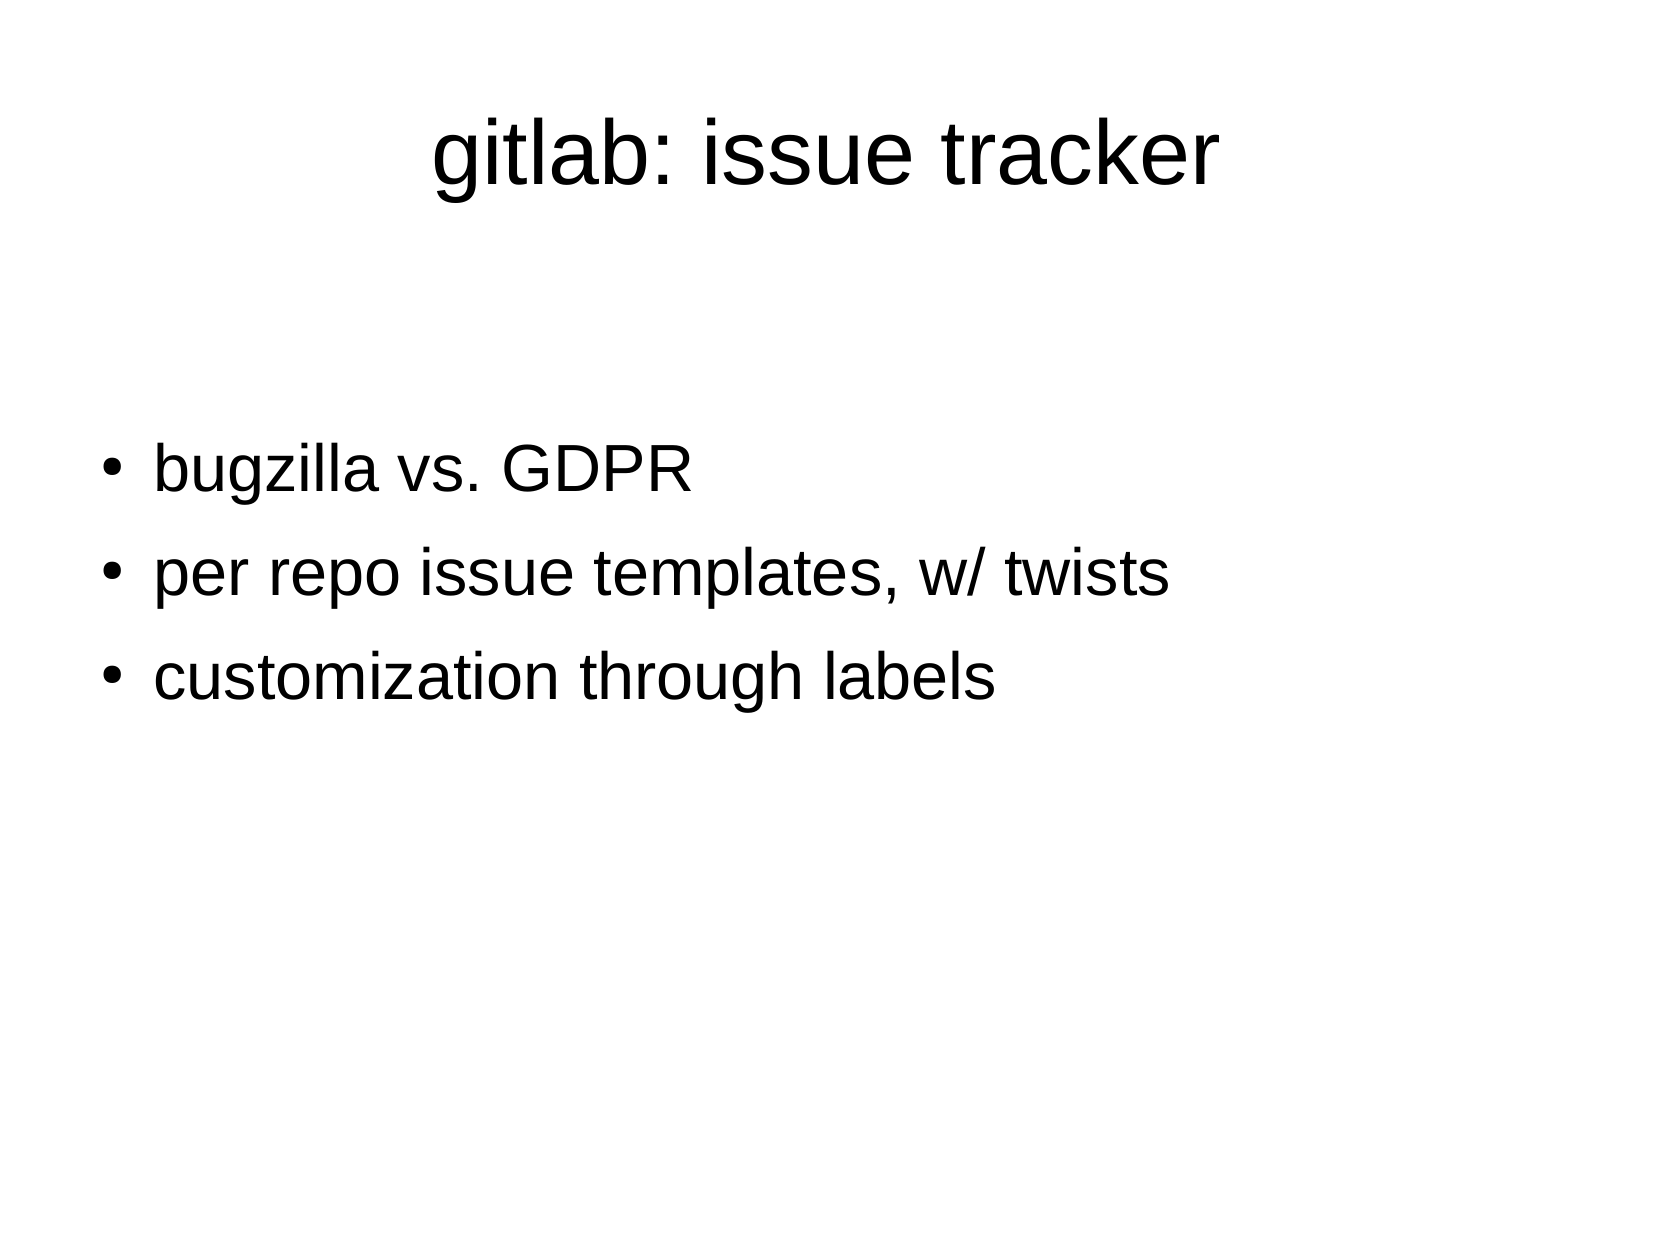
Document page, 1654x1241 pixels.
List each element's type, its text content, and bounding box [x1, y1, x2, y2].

list bugzilla vs. GDPR per repo issue templates, w/ twists customization through labels [82, 431, 1571, 1021]
title gitlab: issue tracker [82, 49, 1571, 257]
